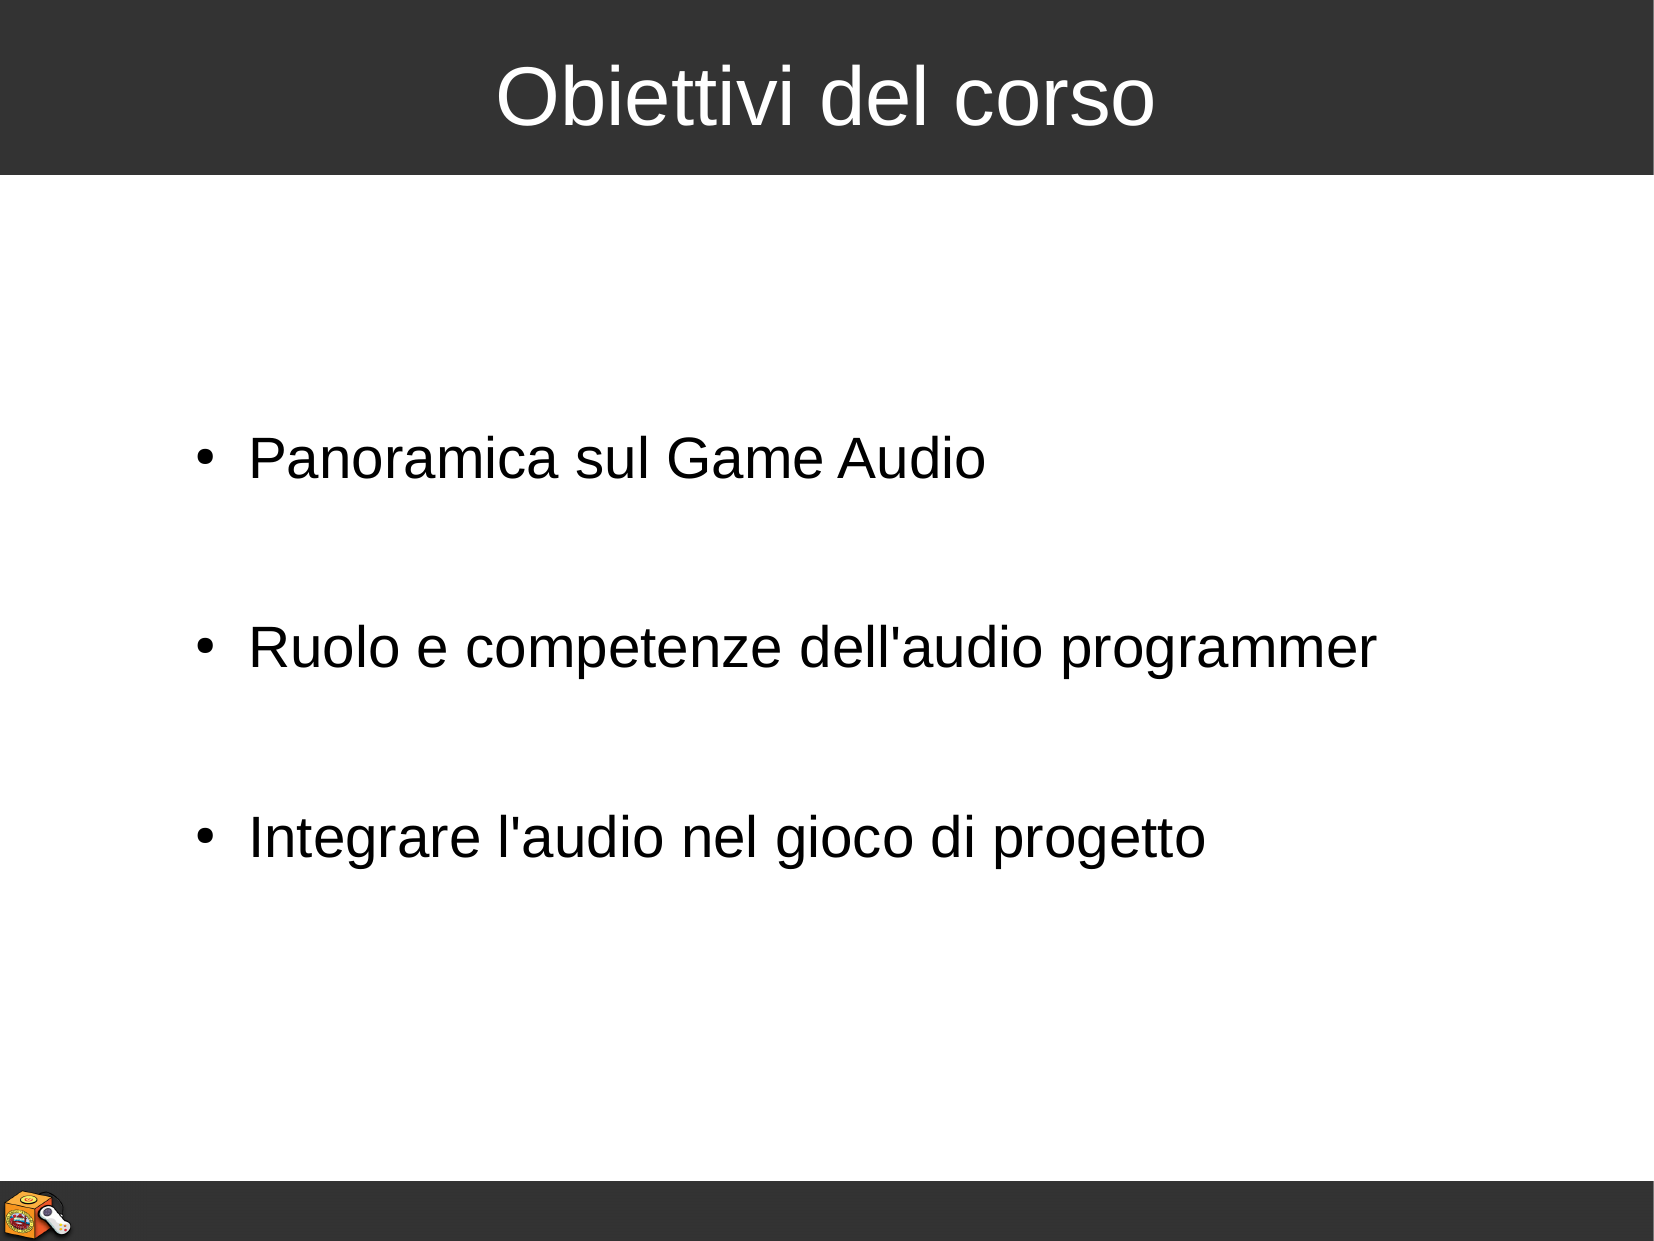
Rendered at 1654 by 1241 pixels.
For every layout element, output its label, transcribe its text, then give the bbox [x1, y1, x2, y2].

picture [0, 1181, 1654, 1241]
list Panoramica sul Game Audio Ruolo e competenze dell'audio programmer Integrare l'audio nel gioco di progetto [177, 237, 1501, 916]
picture [0, 0, 1654, 175]
title Obiettivi del corso [82, 45, 1571, 148]
